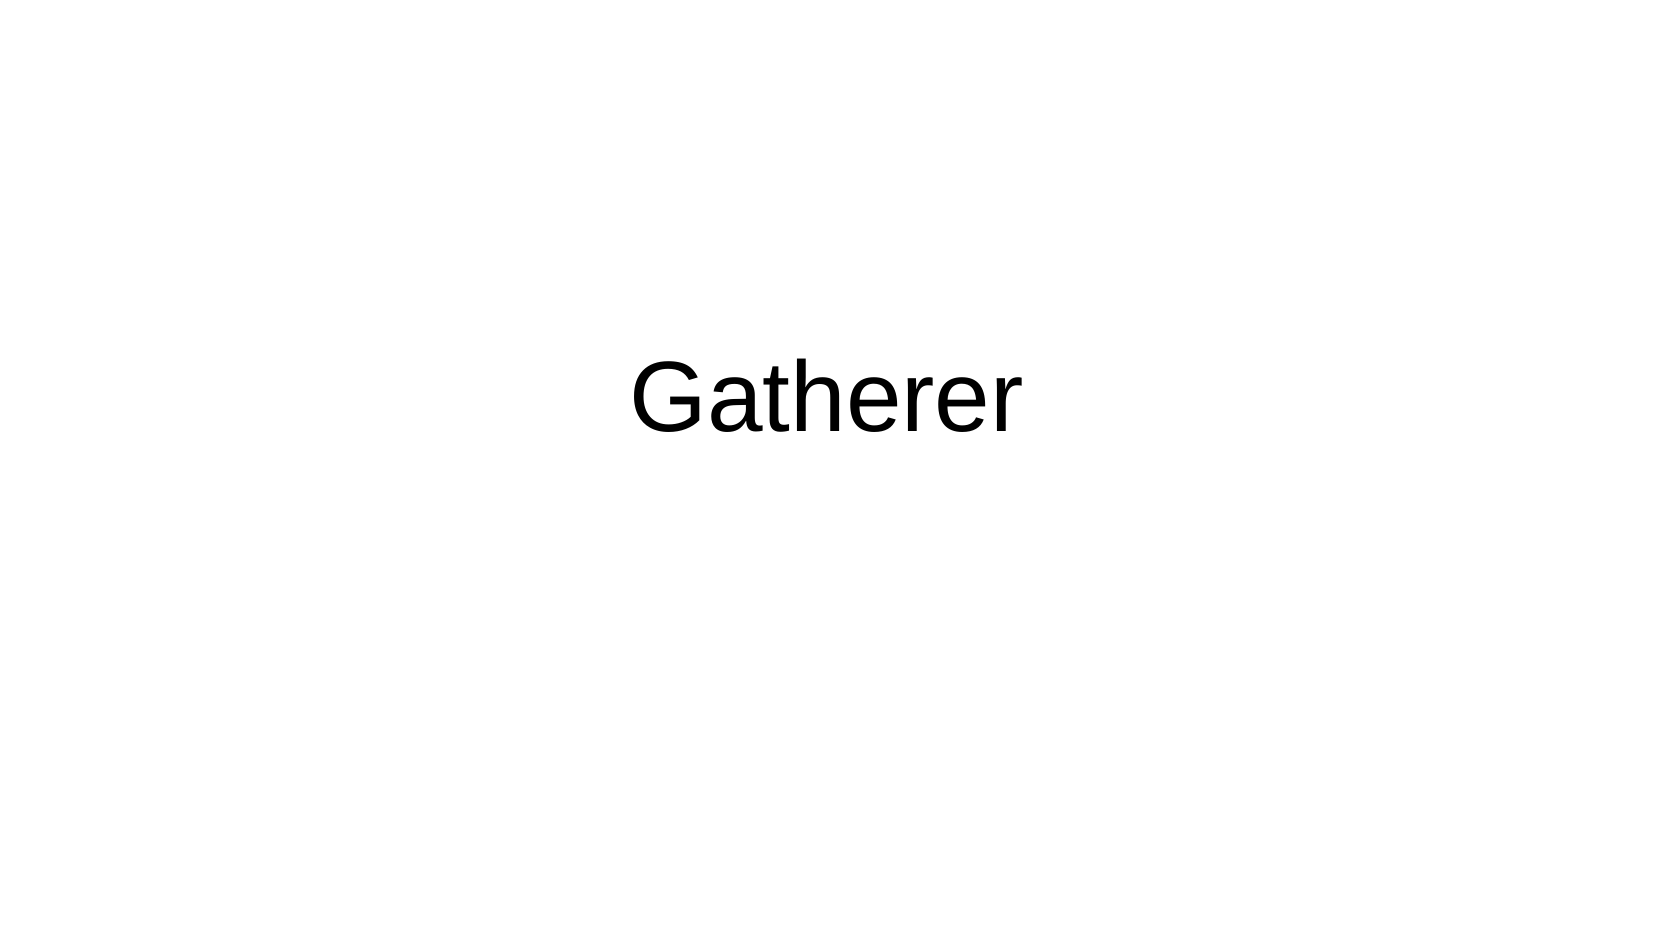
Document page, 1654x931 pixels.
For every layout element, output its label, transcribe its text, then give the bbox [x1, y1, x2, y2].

subtitle Gatherer [82, 37, 1571, 757]
